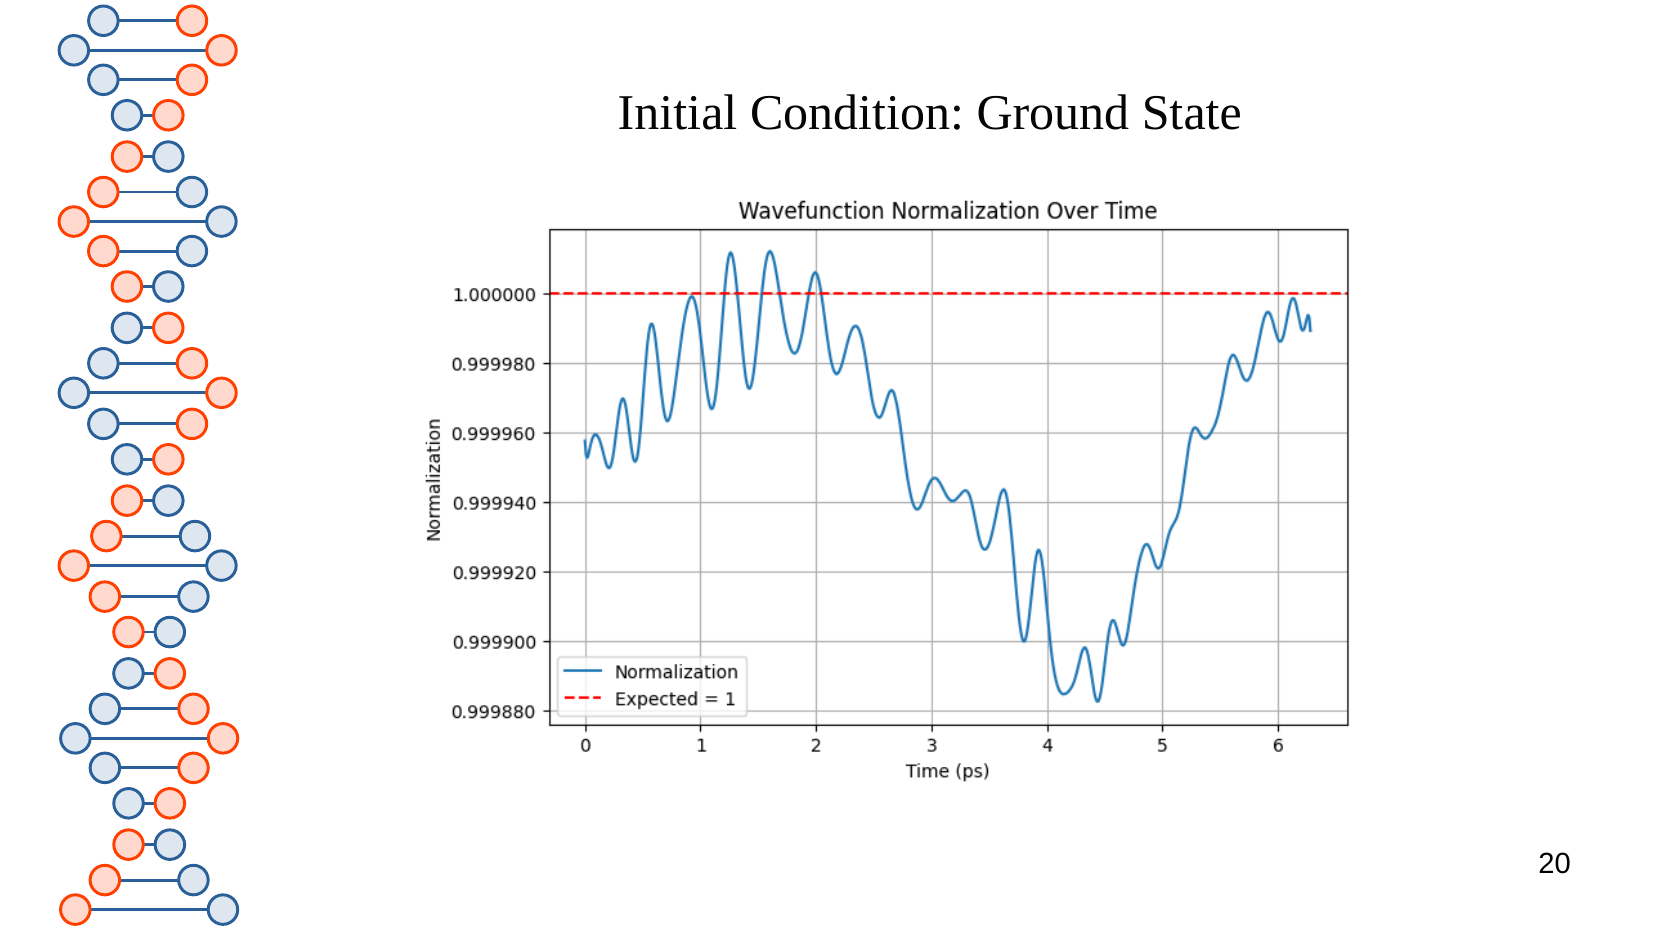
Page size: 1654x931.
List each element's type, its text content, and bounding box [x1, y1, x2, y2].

title Initial Condition: Ground State [265, 35, 1595, 189]
picture [413, 188, 1359, 793]
